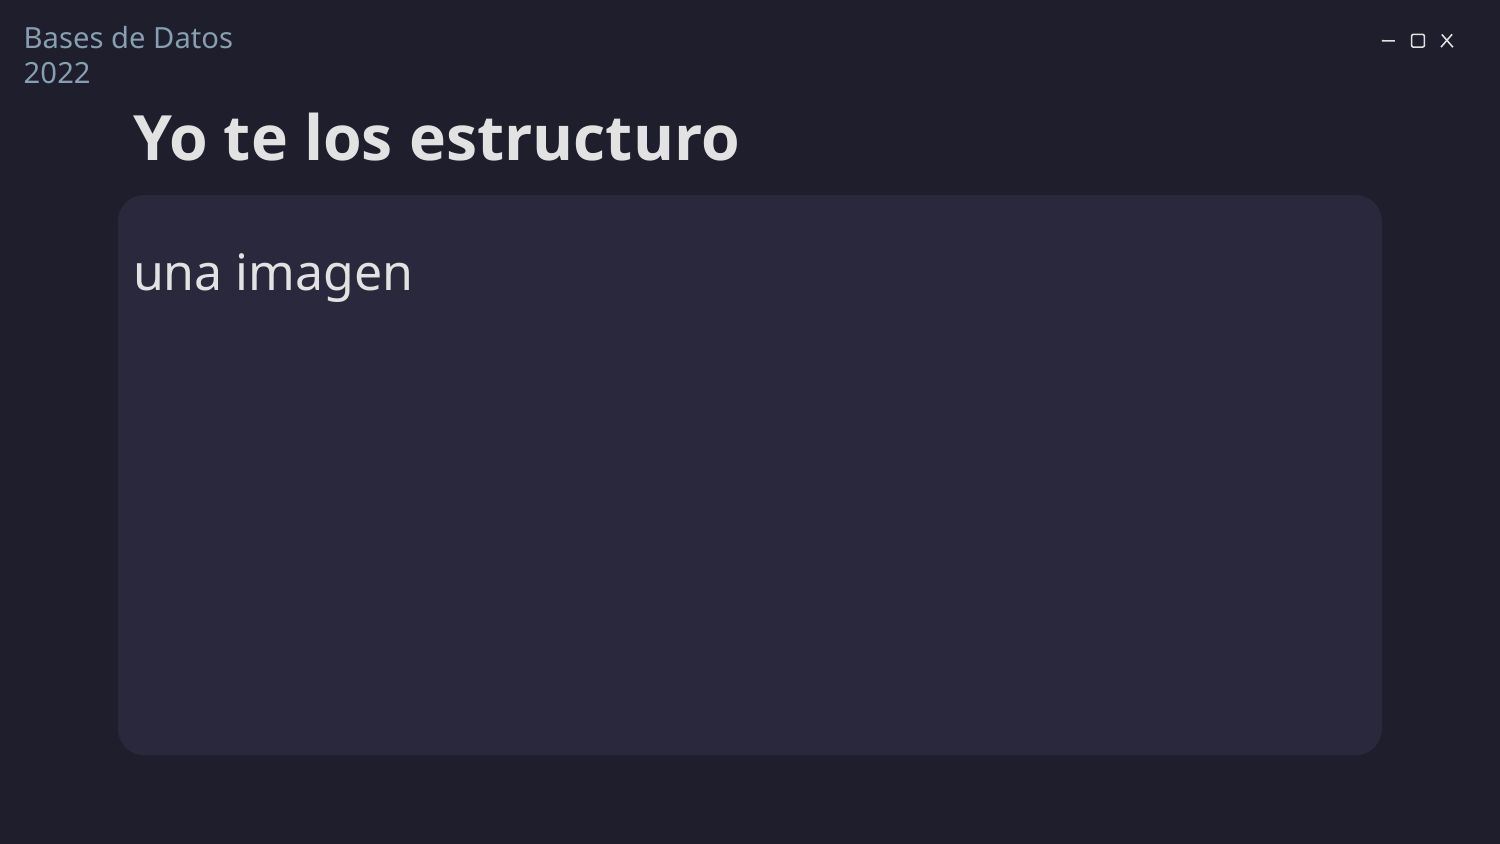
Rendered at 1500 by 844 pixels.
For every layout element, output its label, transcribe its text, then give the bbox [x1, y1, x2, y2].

title Yo te los estructuro [118, 88, 1382, 183]
list una imagen [118, 195, 1382, 750]
